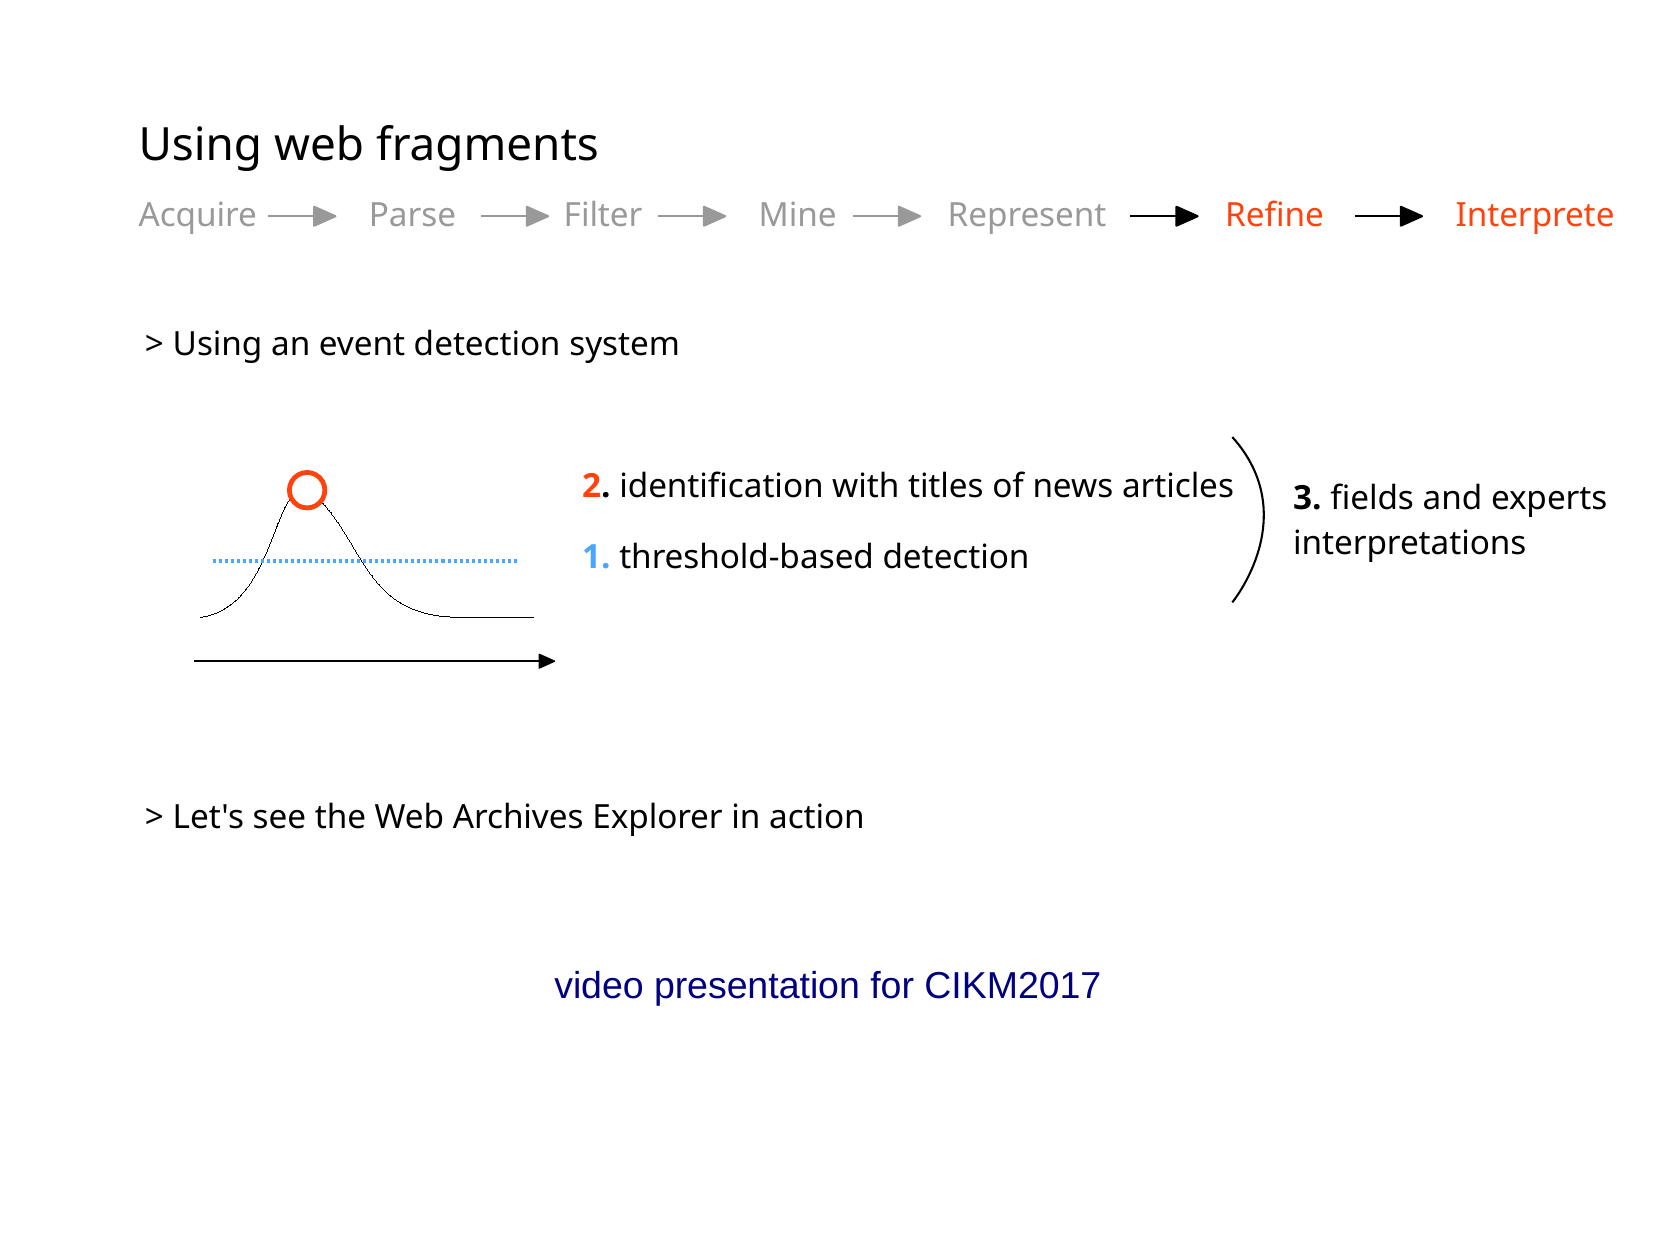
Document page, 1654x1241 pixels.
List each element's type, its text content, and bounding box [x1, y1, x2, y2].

text_box > Using an event detection system [130, 313, 688, 368]
text_box Mine [743, 183, 850, 238]
text_box > Let's see the Web Archives Explorer in action [130, 785, 871, 840]
text_box 3. fields and experts interpretations [1278, 466, 1615, 561]
text_box Represent [932, 183, 1121, 238]
text_box Acquire [123, 183, 272, 238]
text_box [289, 472, 325, 508]
text_box 1. threshold-based detection [567, 525, 1040, 580]
text_box Parse [354, 183, 470, 238]
text_box Refine [1210, 183, 1337, 238]
text_box Using web fragments [123, 118, 1489, 233]
text_box Filter [549, 183, 657, 238]
text_box Interprete [1440, 183, 1621, 238]
text_box 2. identification with titles of news articles [567, 454, 1231, 510]
text_box video presentation for CIKM2017 [486, 957, 1170, 1028]
